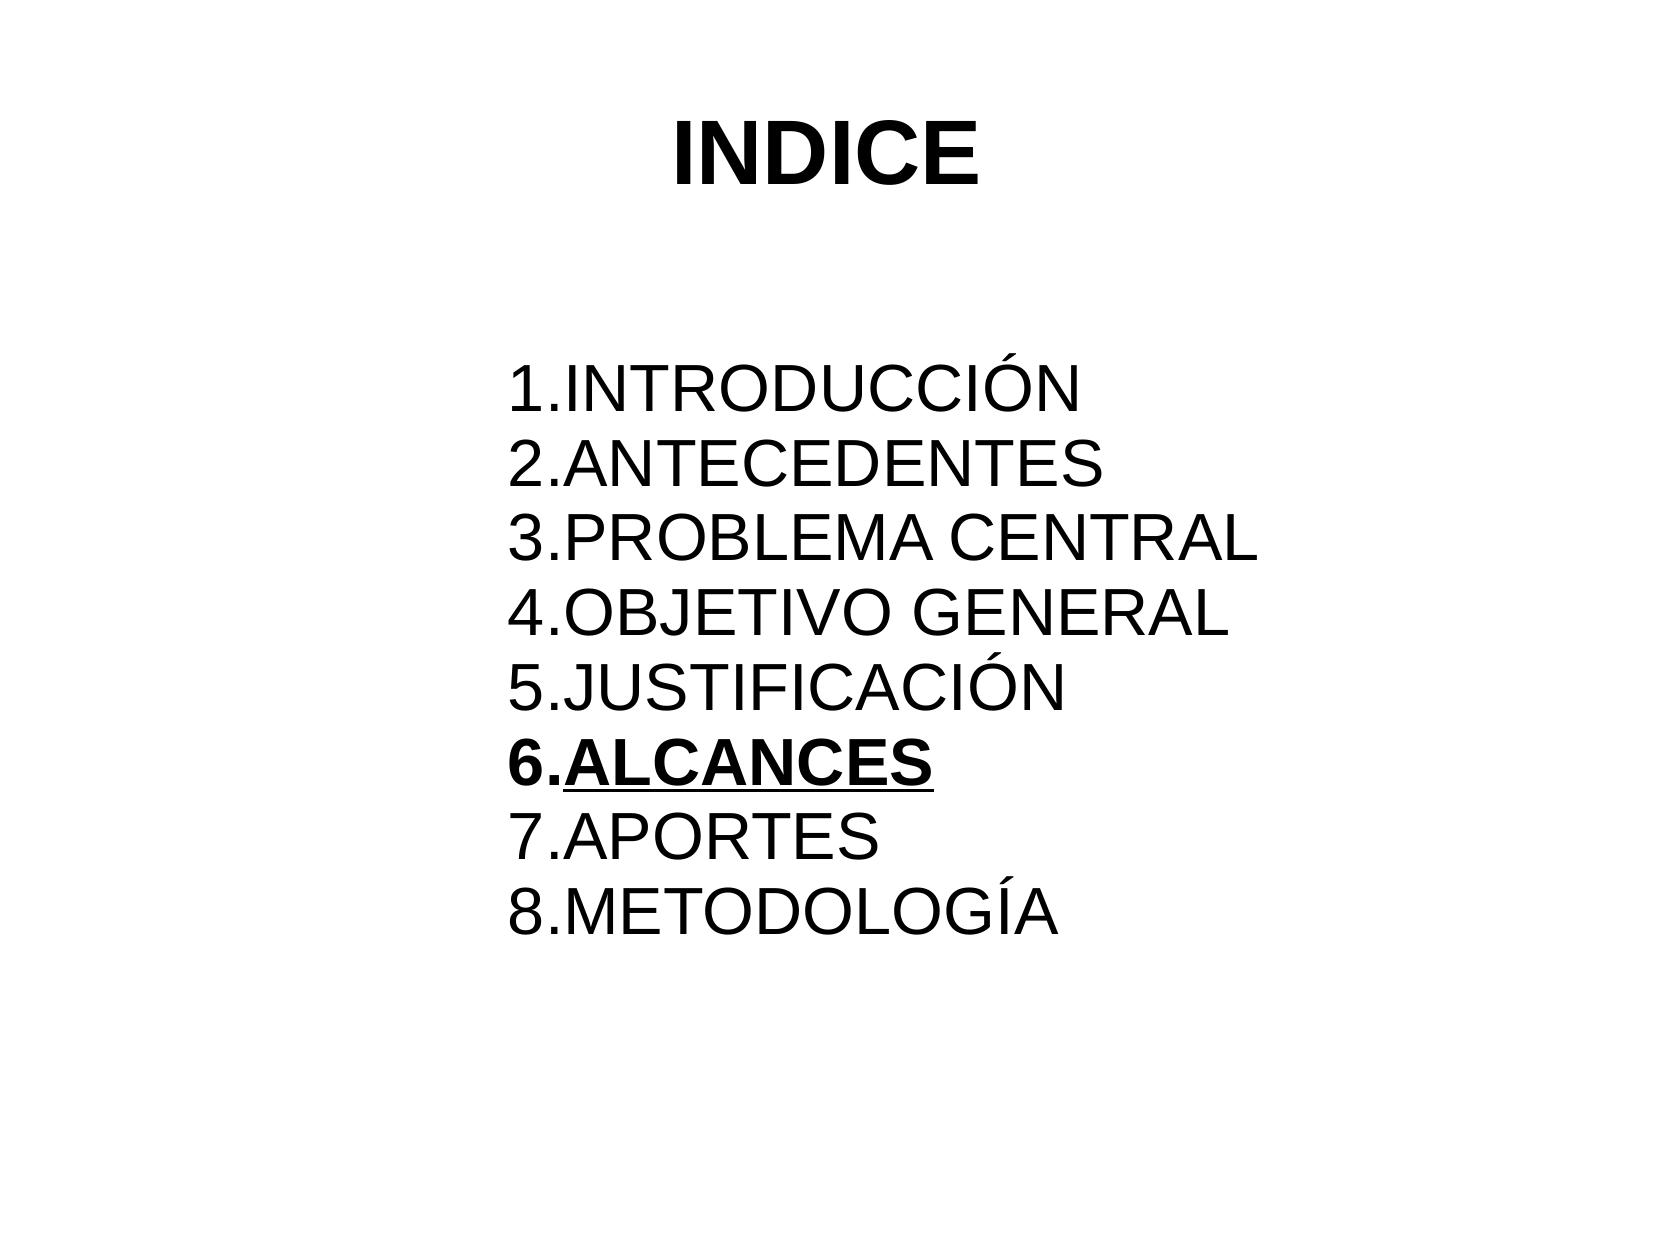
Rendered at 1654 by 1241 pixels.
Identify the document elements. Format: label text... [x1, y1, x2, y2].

subtitle INTRODUCCIÓN ANTECEDENTES PROBLEMA CENTRAL OBJETIVO GENERAL JUSTIFICACIÓN ALCANCES APORTES METODOLOGÍA [507, 290, 1312, 1010]
title INDICE [82, 49, 1571, 257]
